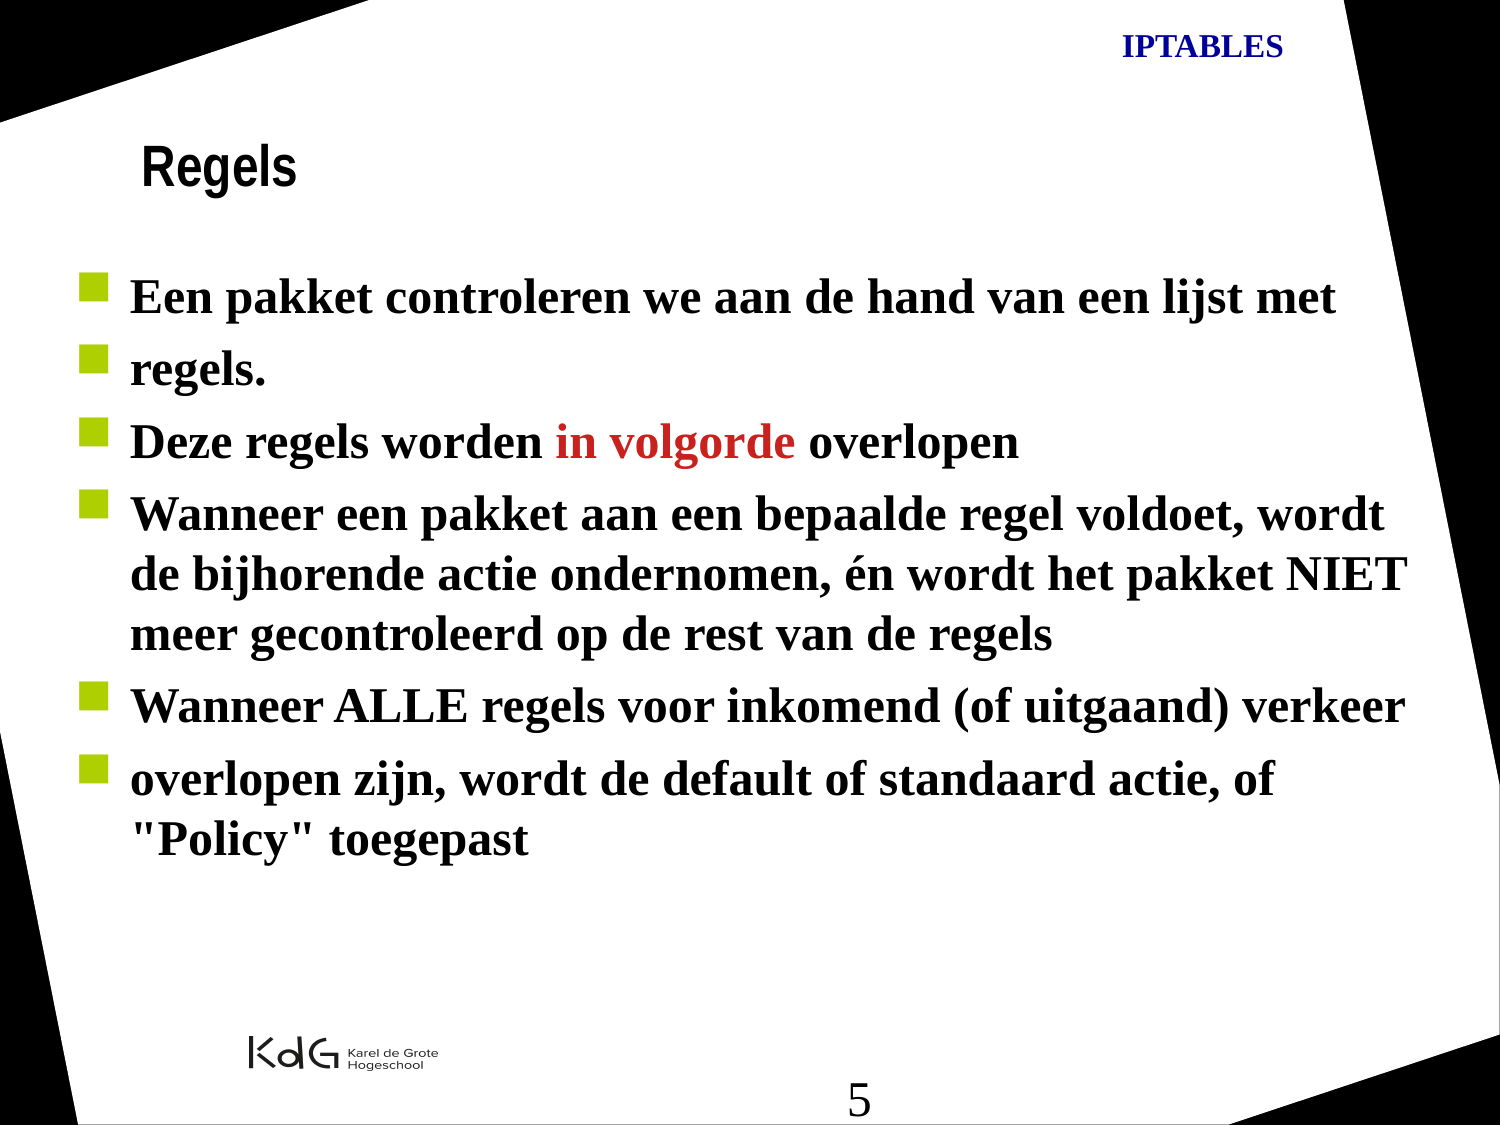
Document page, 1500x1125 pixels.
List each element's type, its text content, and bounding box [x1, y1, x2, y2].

text_box Een pakket controleren we aan de hand van een lijst met regels. Deze regels worden in volgorde overlopen Wanneer een pakket aan een bepaalde regel voldoet, wordt de bijhorende actie ondernomen, én wordt het pakket NIET meer gecontroleerd op de rest van de regels Wanneer ALLE regels voor inkomend (of uitgaand) verkeer overlopen zijn, wordt de default of standaard actie, of "Policy" toegepast [75, 263, 1425, 1006]
text_box Regels [141, 72, 1447, 253]
picture [249, 1036, 438, 1071]
